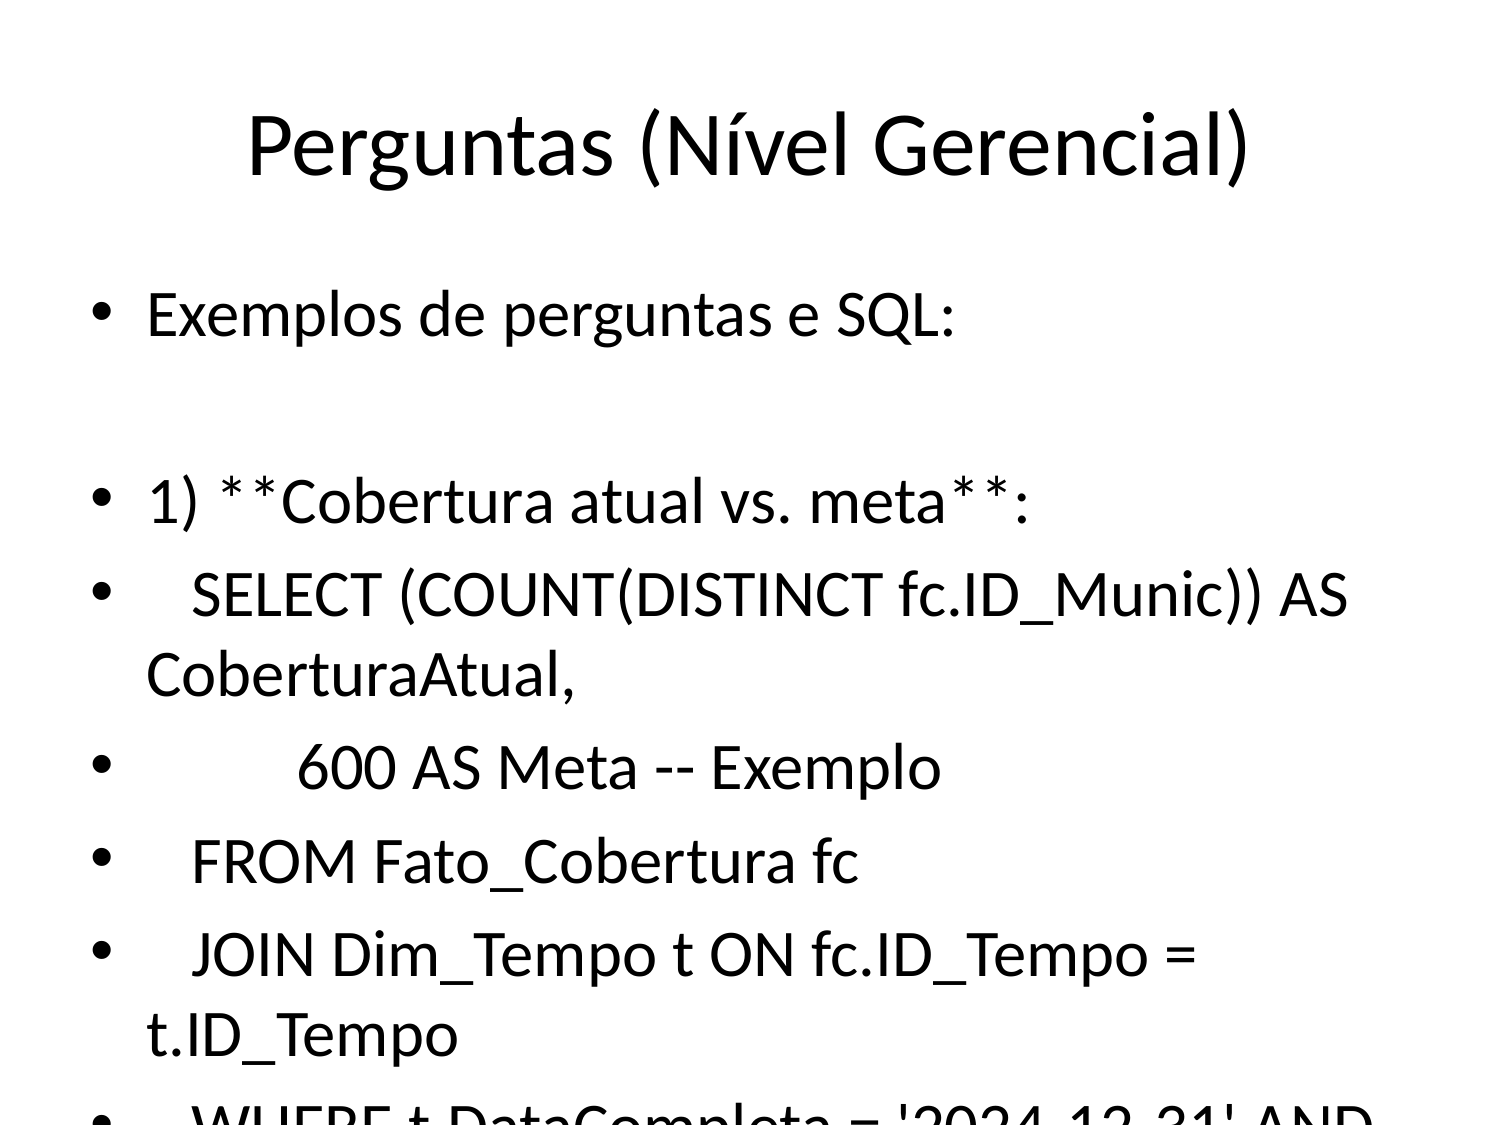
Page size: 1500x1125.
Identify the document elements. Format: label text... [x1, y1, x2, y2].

list Exemplos de perguntas e SQL: 1) **Cobertura atual vs. meta**: SELECT (COUNT(DISTINCT fc.ID_Munic)) AS CoberturaAtual, 600 AS Meta -- Exemplo FROM Fato_Cobertura fc JOIN Dim_Tempo t ON fc.ID_Tempo = t.ID_Tempo WHERE t.DataCompleta = '2024-12-31' AND fc.Coberto = 1; 2) **Cobertura por Região**: SELECT m.Regiao, COUNT(DISTINCT fc.ID_Munic) AS qtde FROM Fato_Cobertura fc JOIN Dim_Tempo t ON fc.ID_Tempo = t.ID_Tempo JOIN Dim_Municipio m ON fc.ID_Munic = m.ID_Munic WHERE t.Ano = 2024 AND fc.Coberto = 1 GROUP BY m.Regiao; [75, 262, 1425, 1005]
title Perguntas (Nível Gerencial) [75, 45, 1425, 233]
